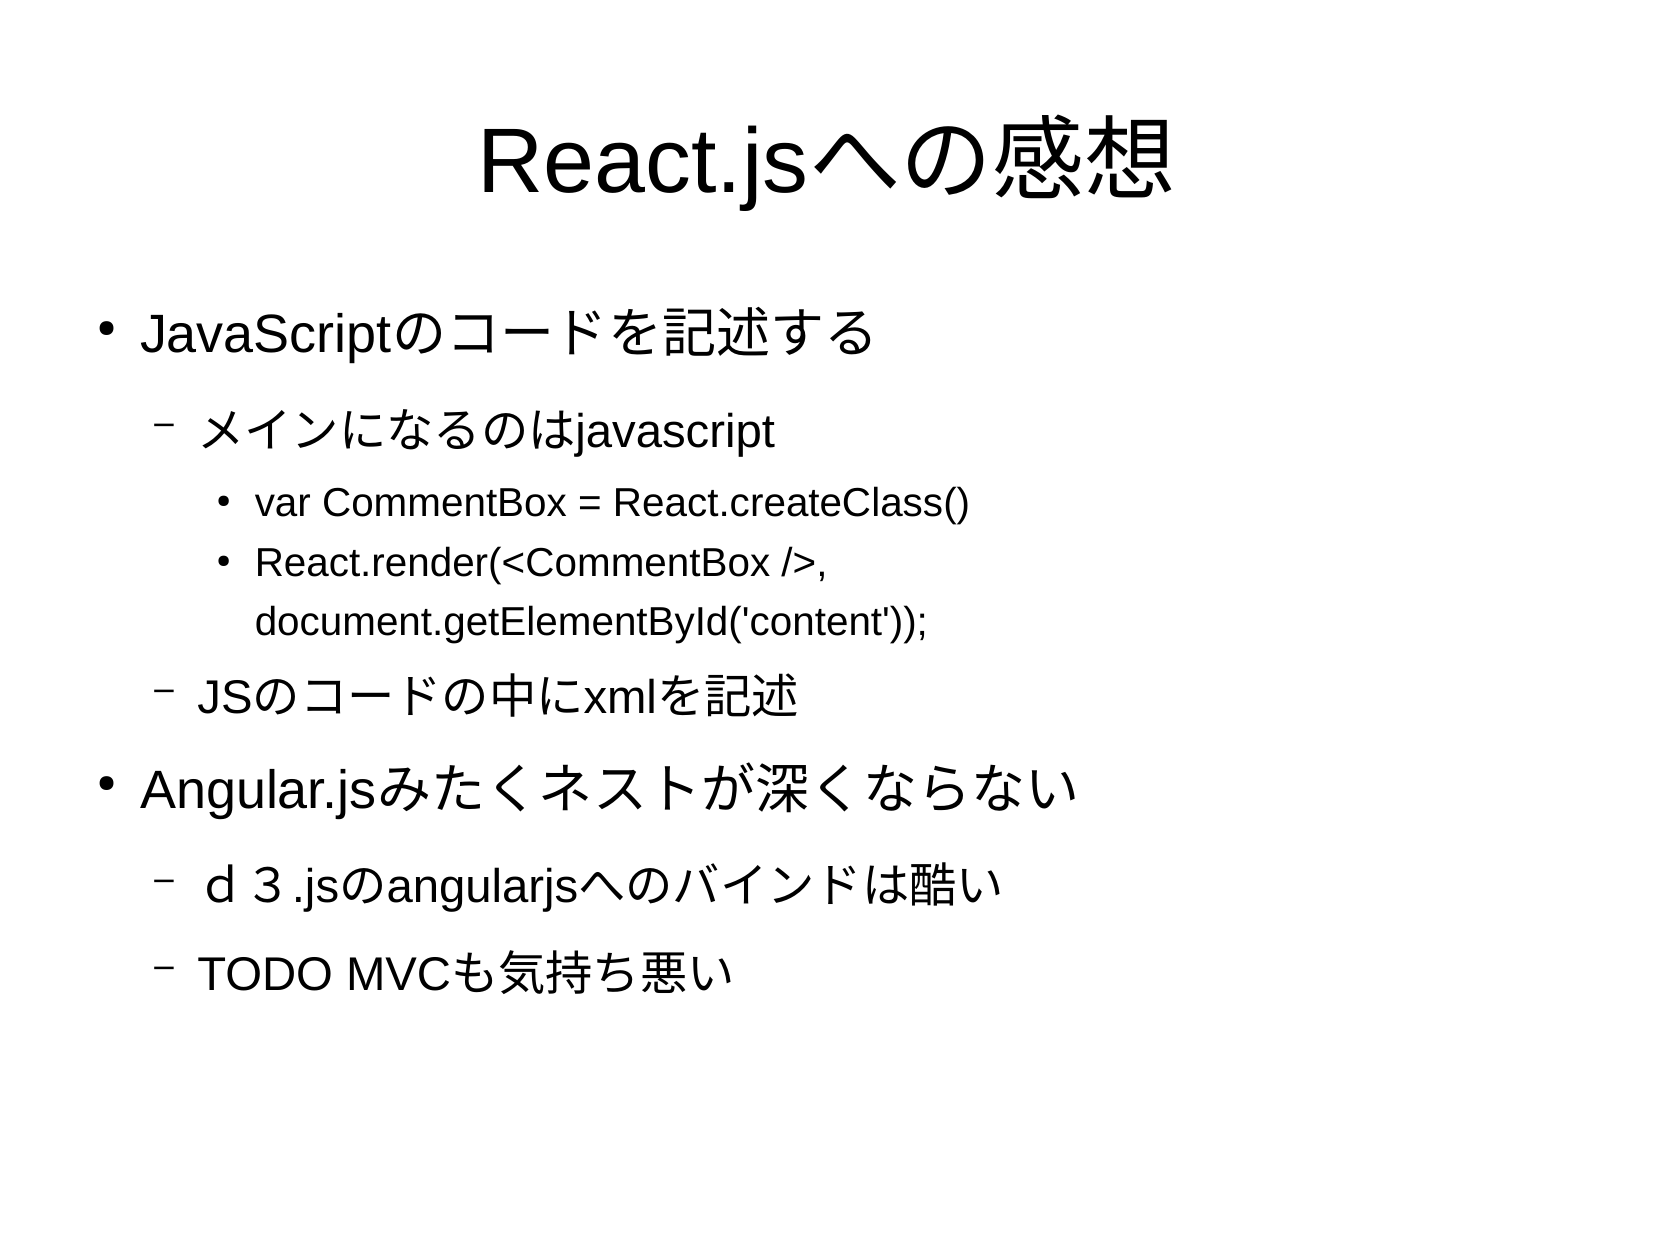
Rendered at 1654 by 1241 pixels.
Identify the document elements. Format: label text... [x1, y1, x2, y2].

list JavaScriptのコードを記述する メインになるのはjavascript var CommentBox = React.createClass() React.render(<CommentBox />, document.getElementById('content')); JSのコードの中にxmlを記述 Angular.jsみたくネストが深くならない ｄ３.jsのangularjsへのバインドは酷い TODO MVCも気持ち悪い [82, 290, 1571, 1010]
title React.jsへの感想 [82, 49, 1571, 257]
